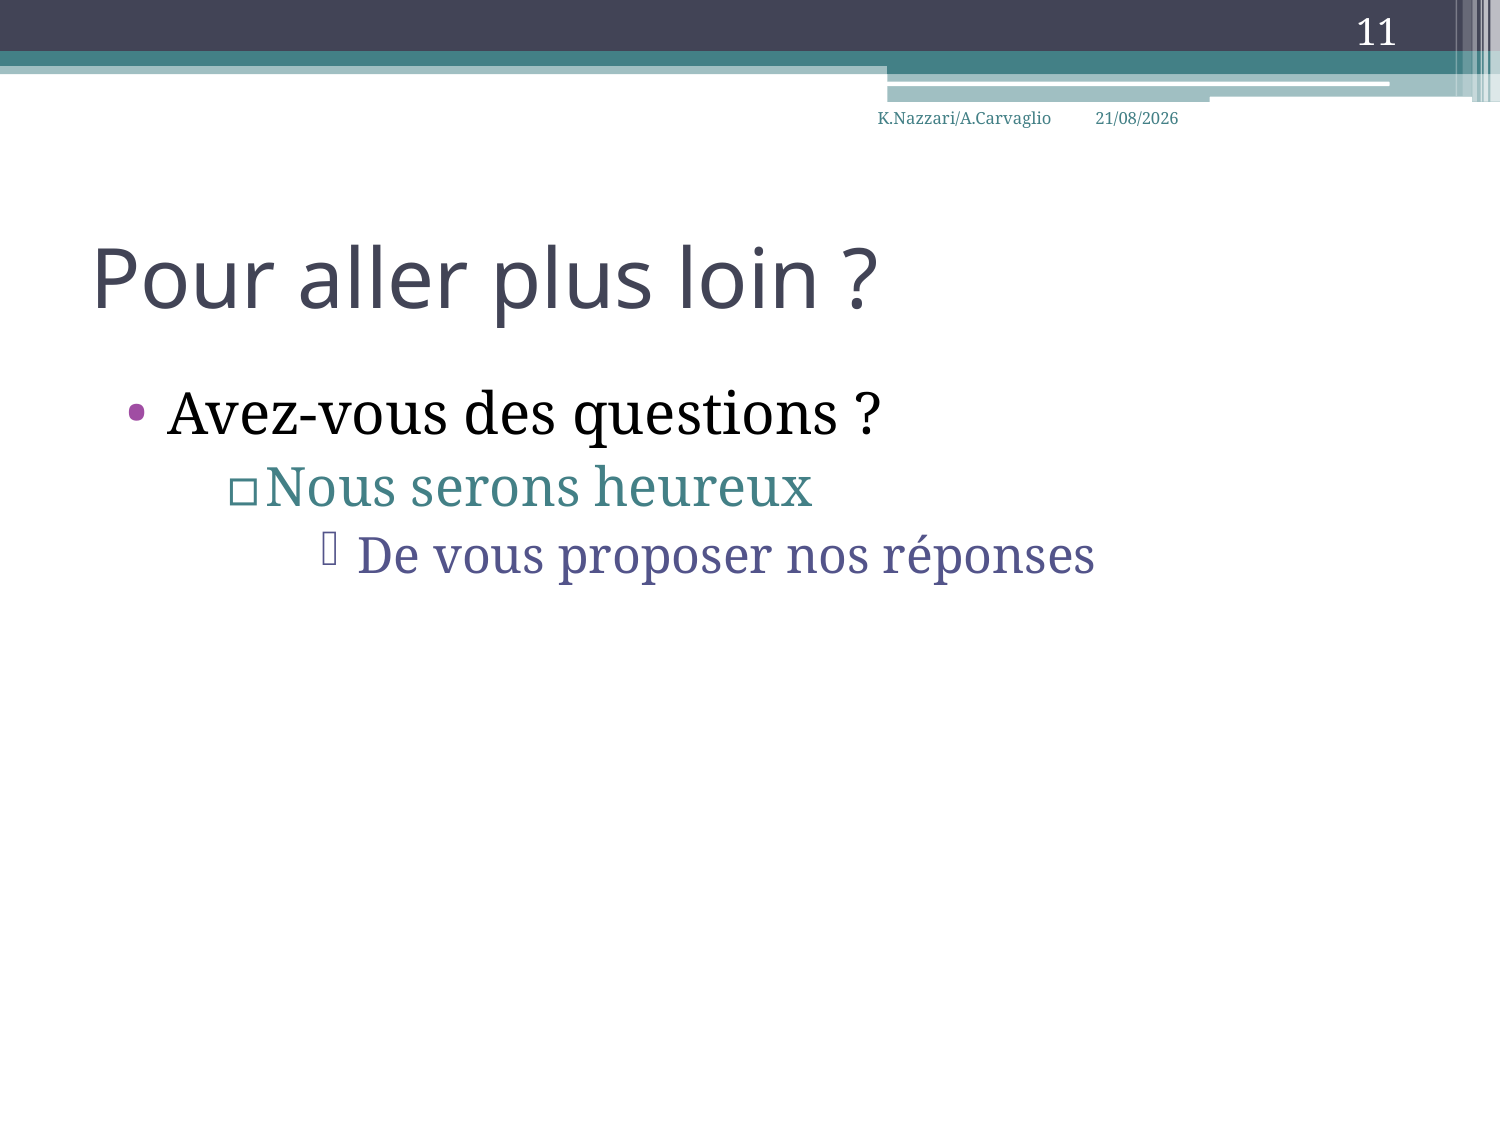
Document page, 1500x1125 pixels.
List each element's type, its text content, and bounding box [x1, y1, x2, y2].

text_box K.Nazzari/A.Carvaglio [862, 100, 1081, 176]
title Pour aller plus loin ? [75, 187, 1426, 363]
text_box ‹#› [1341, 0, 1467, 61]
list Avez-vous des questions ? Nous serons heureux De vous proposer nos réponses [75, 368, 1426, 1079]
text_box [1081, 100, 1238, 176]
